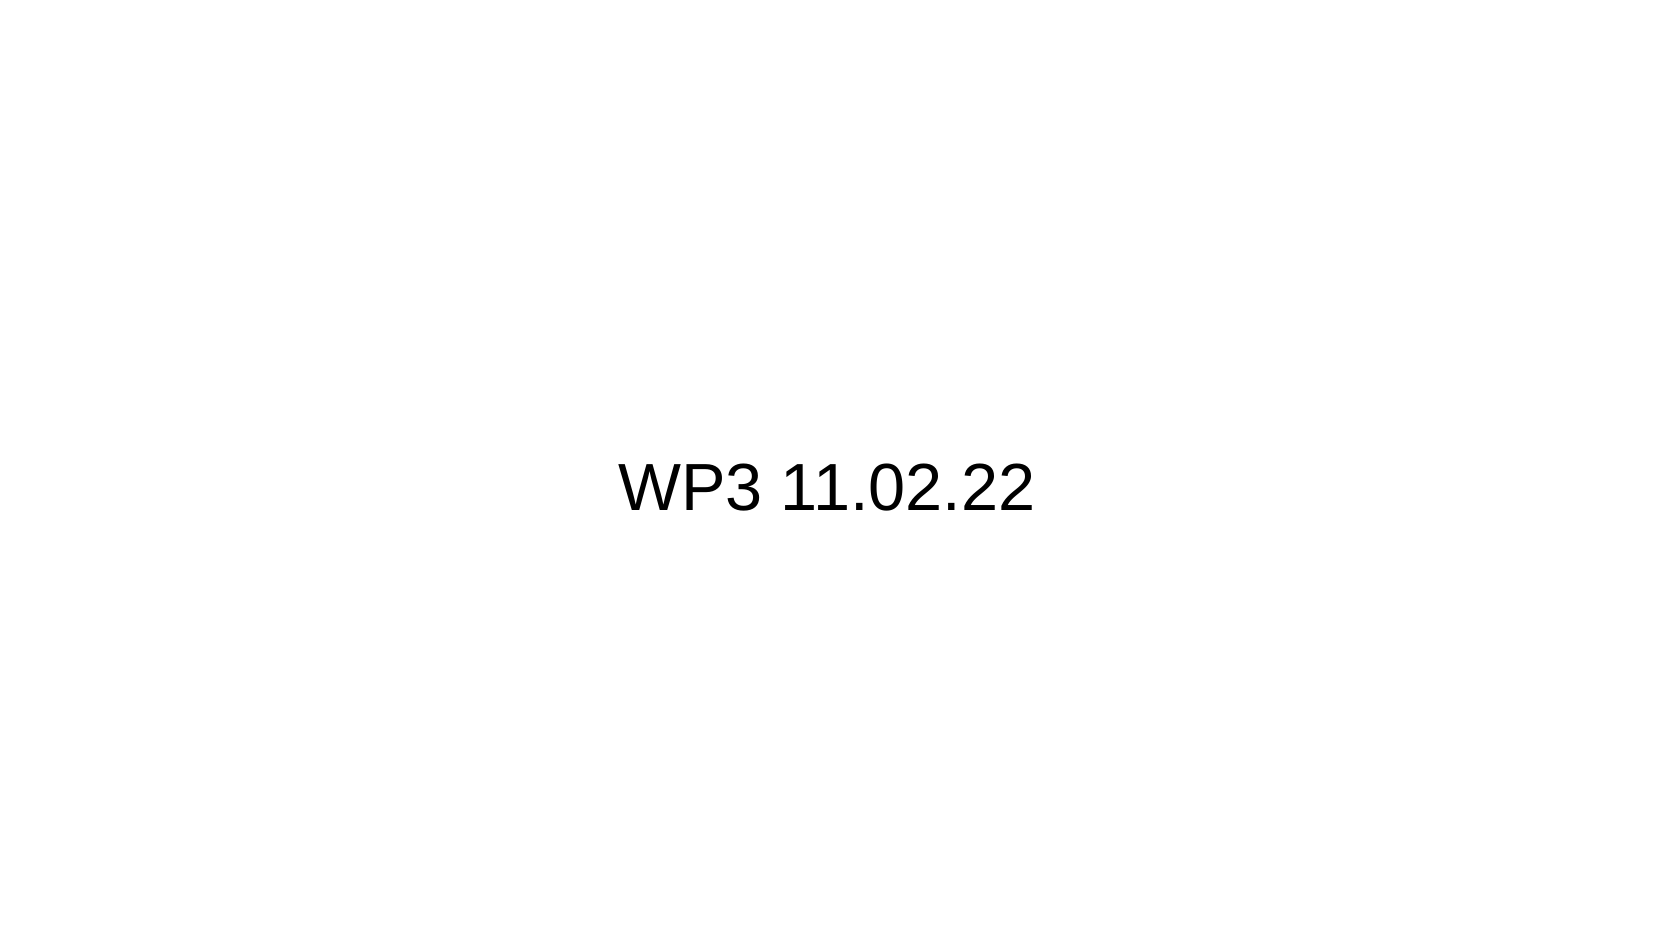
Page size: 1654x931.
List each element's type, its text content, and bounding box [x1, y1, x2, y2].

subtitle WP3 11.02.22 [82, 217, 1571, 758]
